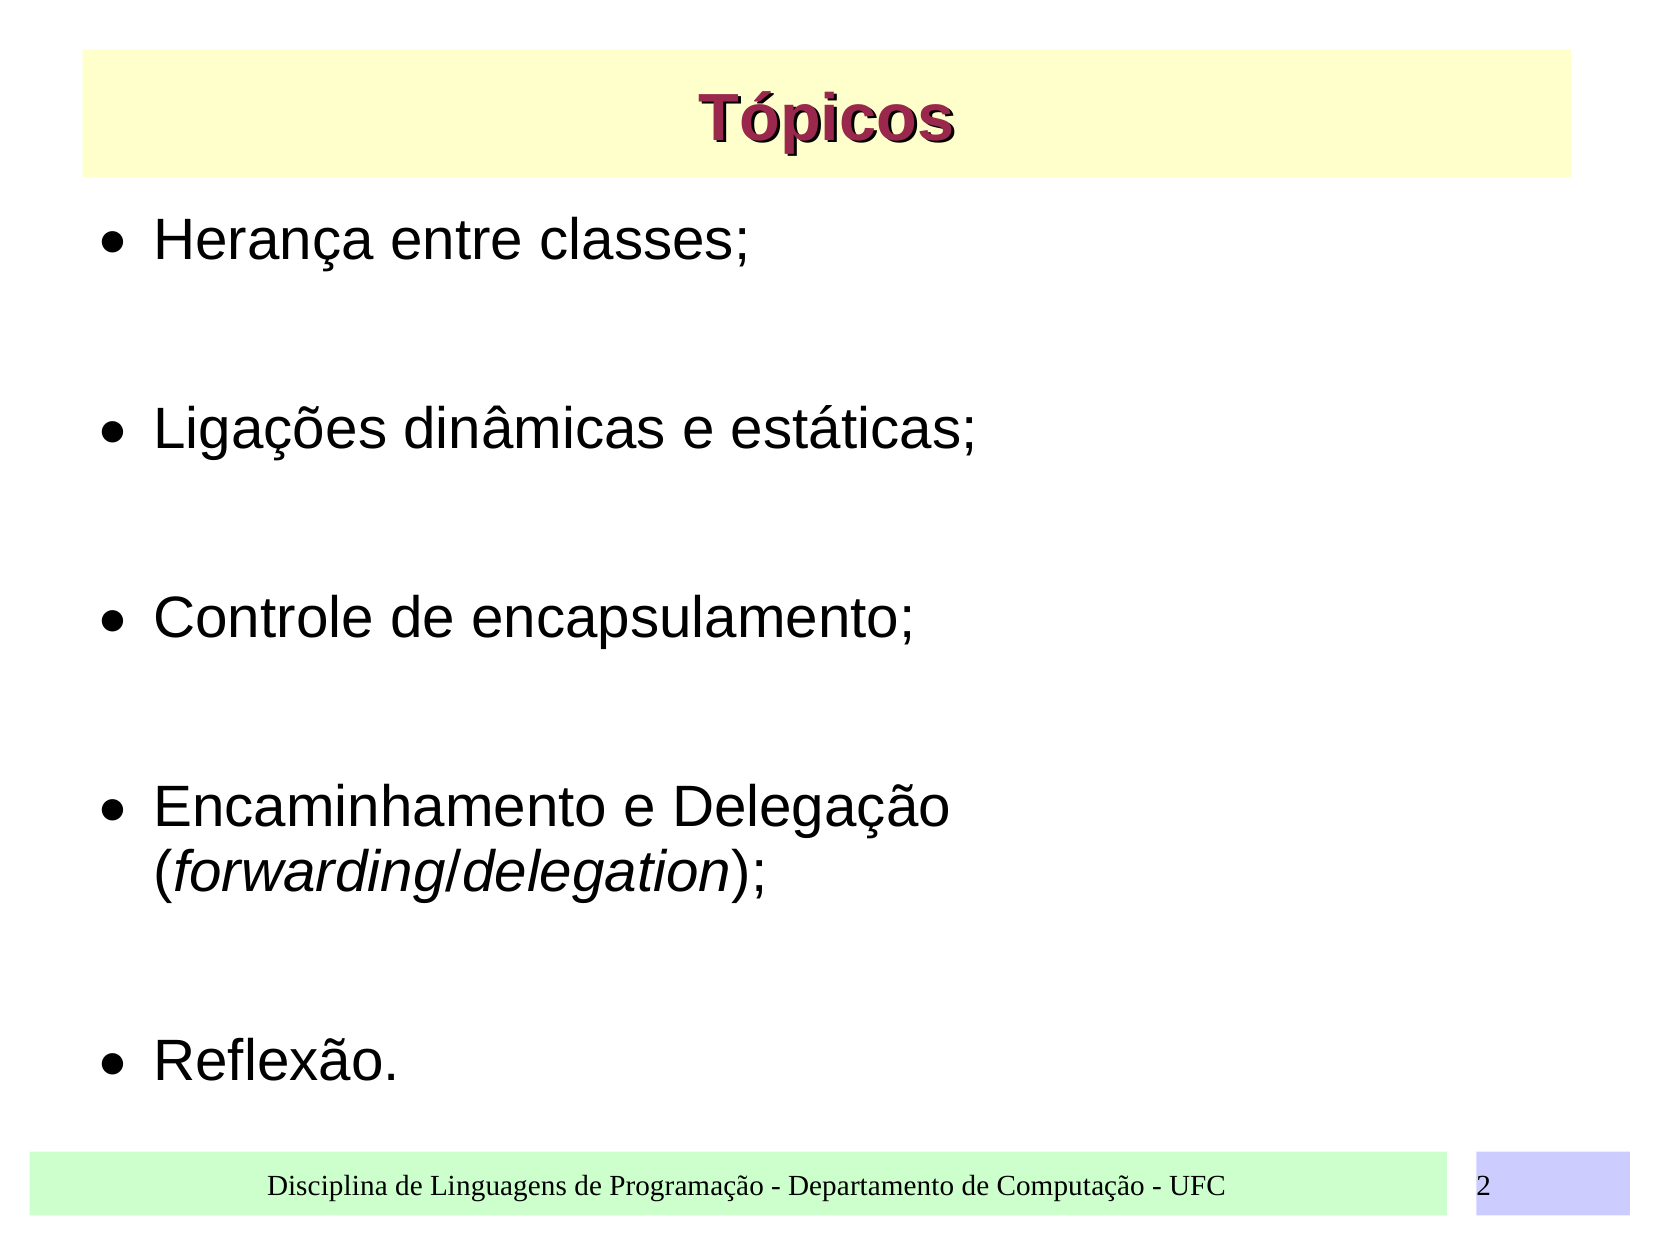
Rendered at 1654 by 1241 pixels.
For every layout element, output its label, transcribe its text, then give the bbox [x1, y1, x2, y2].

title Tópicos [82, 49, 1571, 178]
text_box Disciplina de Linguagens de Programação - Departamento de Computação - UFC [29, 1151, 1447, 1216]
text_box <número> [1476, 1151, 1630, 1216]
list Herança entre classes; Ligações dinâmicas e estáticas; Controle de encapsulamento; Encaminhamento e Delegação (forwarding/delegation); Reflexão. [82, 206, 1571, 1109]
